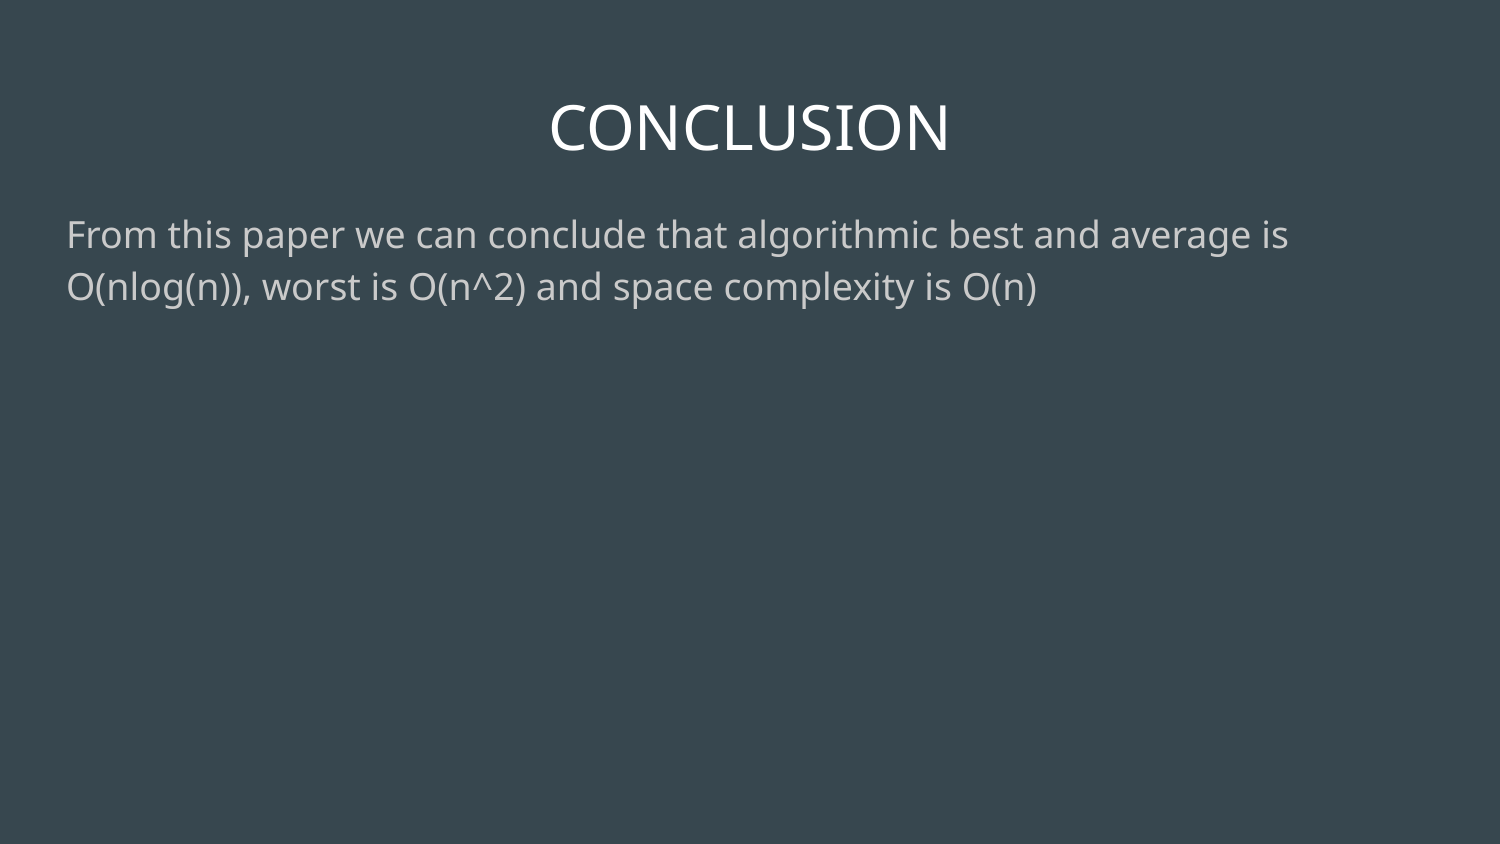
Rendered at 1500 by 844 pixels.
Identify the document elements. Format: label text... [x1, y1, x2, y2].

list From this paper we can conclude that algorithmic best and average is O(nlog(n)), worst is O(n^2) and space complexity is O(n) [51, 189, 1449, 750]
title CONCLUSION [51, 72, 1449, 167]
